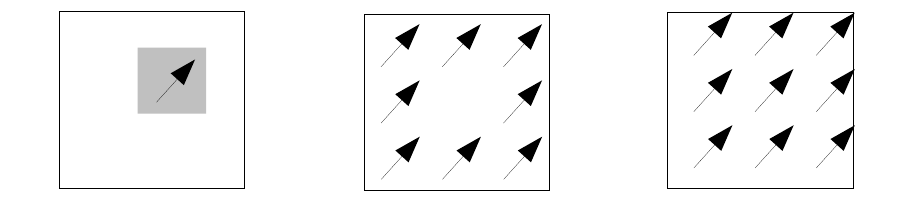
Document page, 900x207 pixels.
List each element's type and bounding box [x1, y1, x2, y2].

text_box [667, 12, 854, 189]
text_box [364, 14, 550, 191]
text_box [59, 11, 245, 189]
